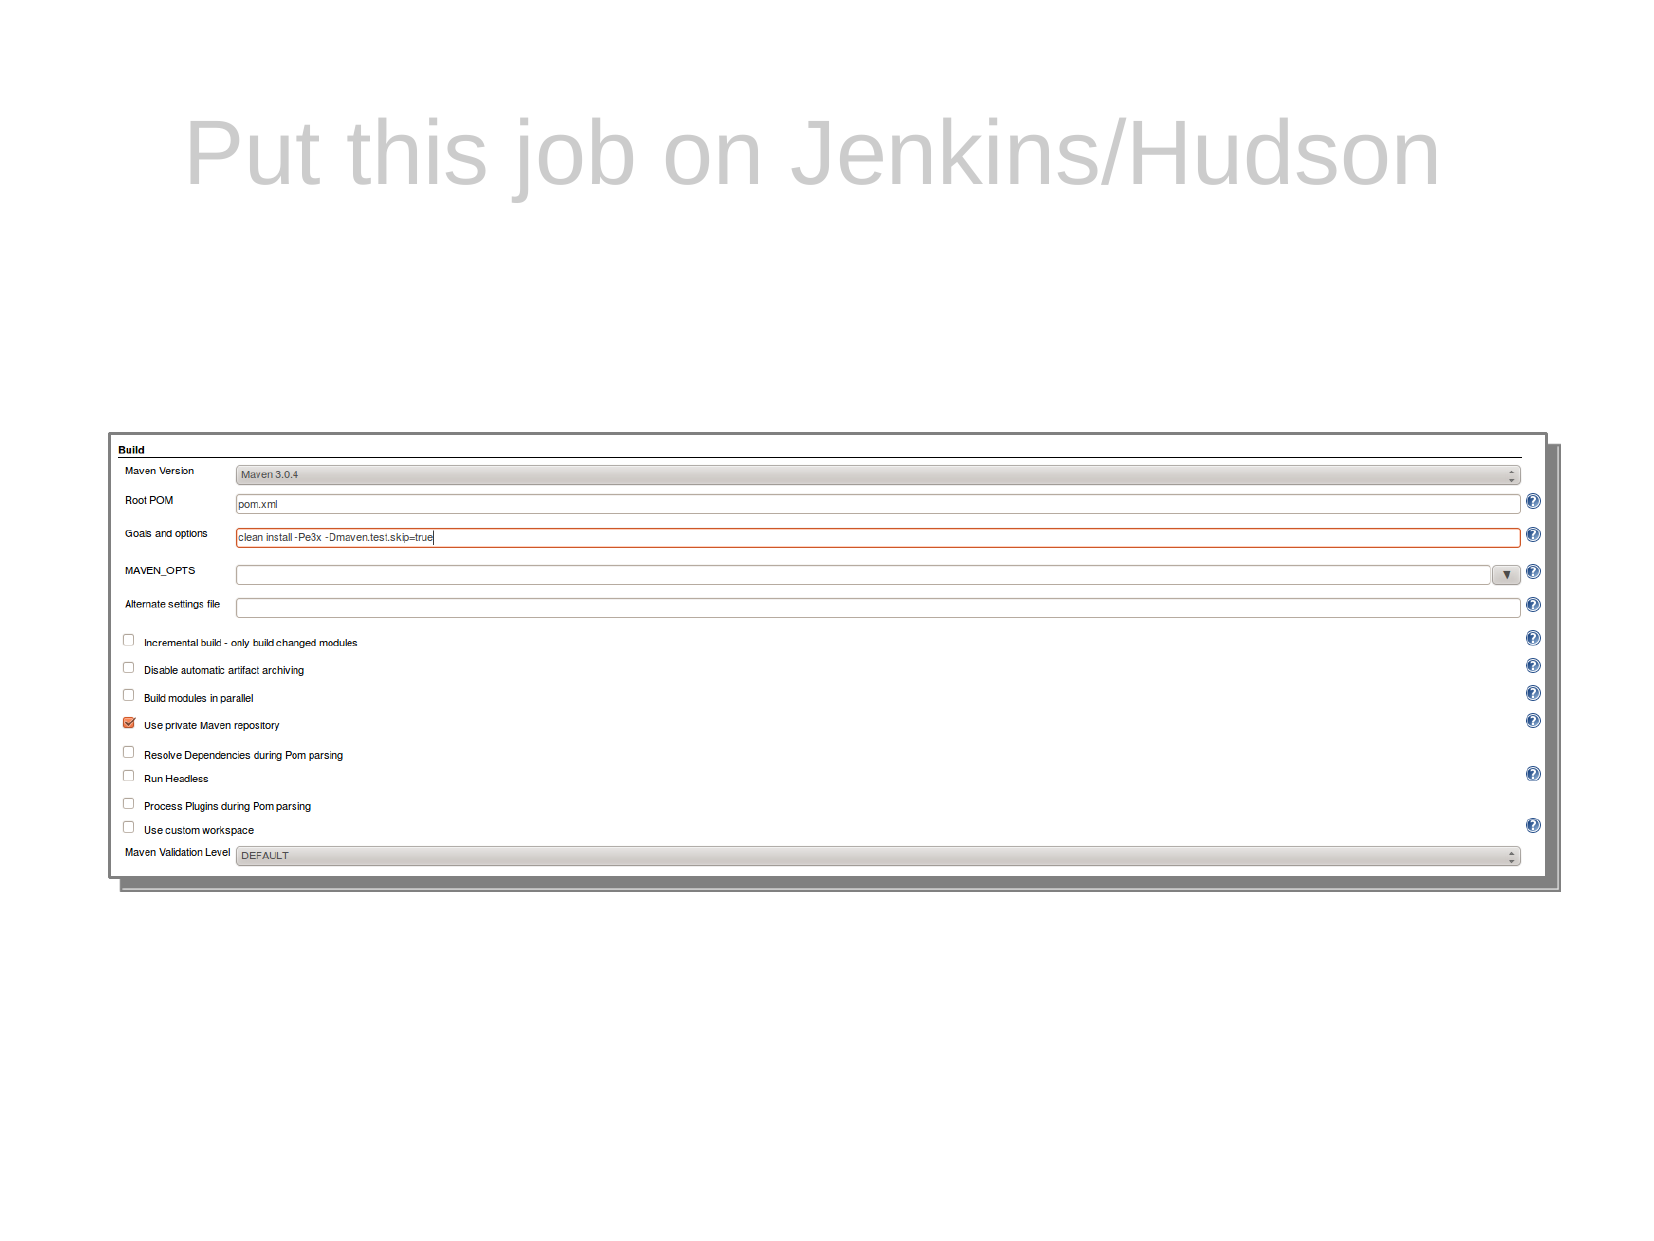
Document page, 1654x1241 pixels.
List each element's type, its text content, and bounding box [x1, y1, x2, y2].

title Put this job on Jenkins/Hudson [82, 49, 1571, 257]
picture [110, 435, 1546, 877]
